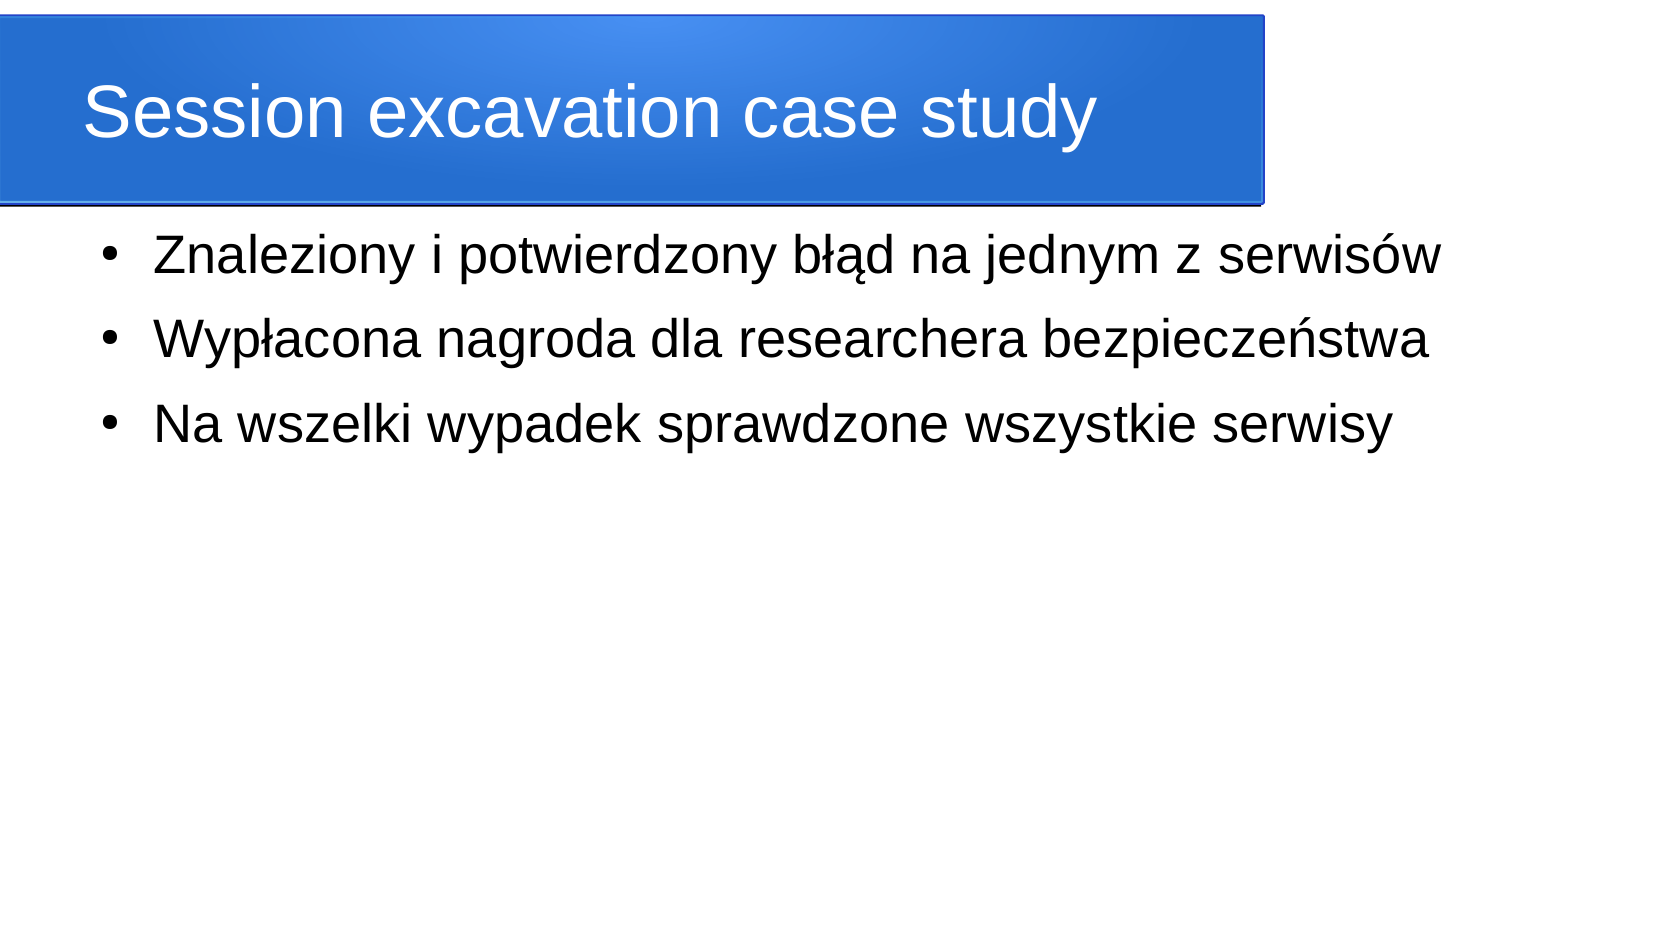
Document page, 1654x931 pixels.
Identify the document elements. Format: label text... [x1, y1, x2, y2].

title Session excavation case study [82, 35, 1235, 189]
list Znaleziony i potwierdzony błąd na jednym z serwisów Wypłacona nagroda dla researchera bezpieczeństwa Na wszelki wypadek sprawdzone wszystkie serwisy [82, 224, 1571, 764]
